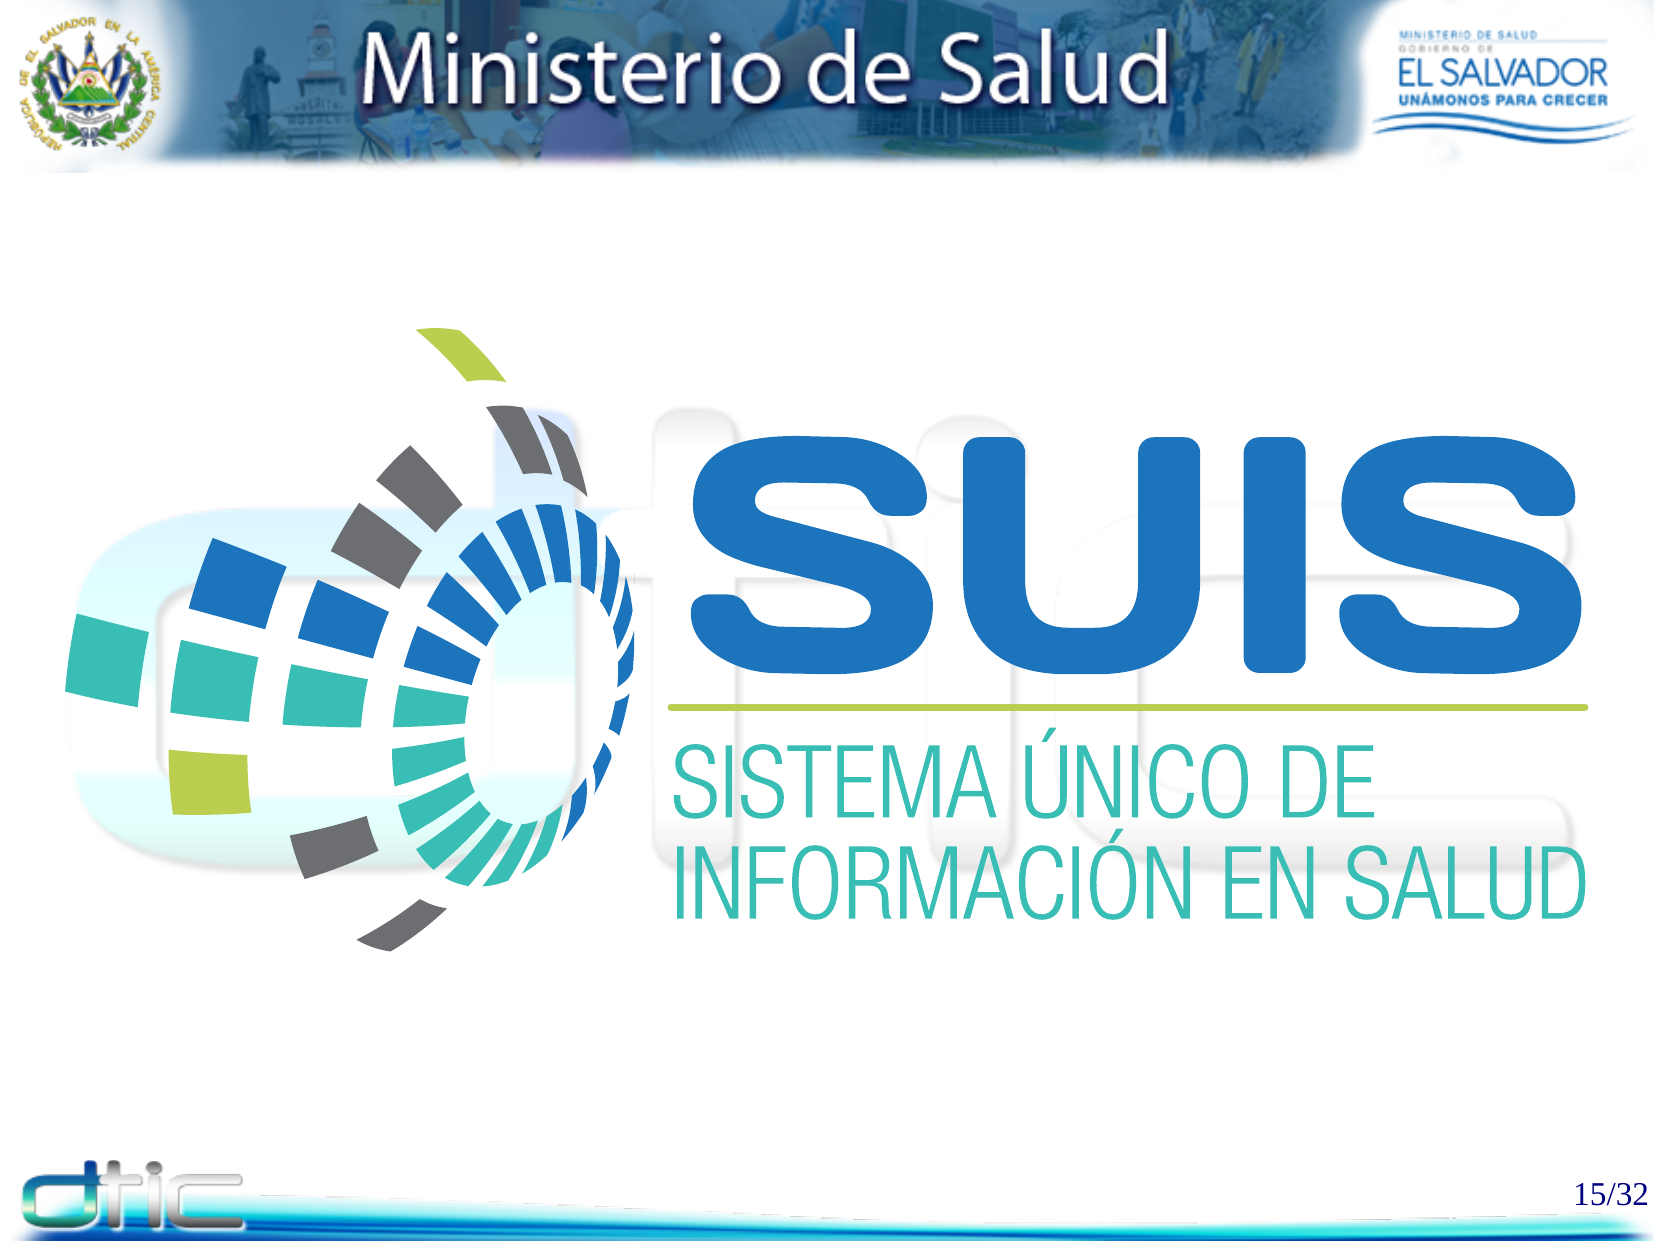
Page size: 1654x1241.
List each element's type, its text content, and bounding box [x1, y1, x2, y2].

picture [12, 1160, 1654, 1241]
picture [0, 0, 1654, 173]
picture [0, 245, 1654, 1035]
text_box <número>/32 [1322, 1175, 1650, 1240]
